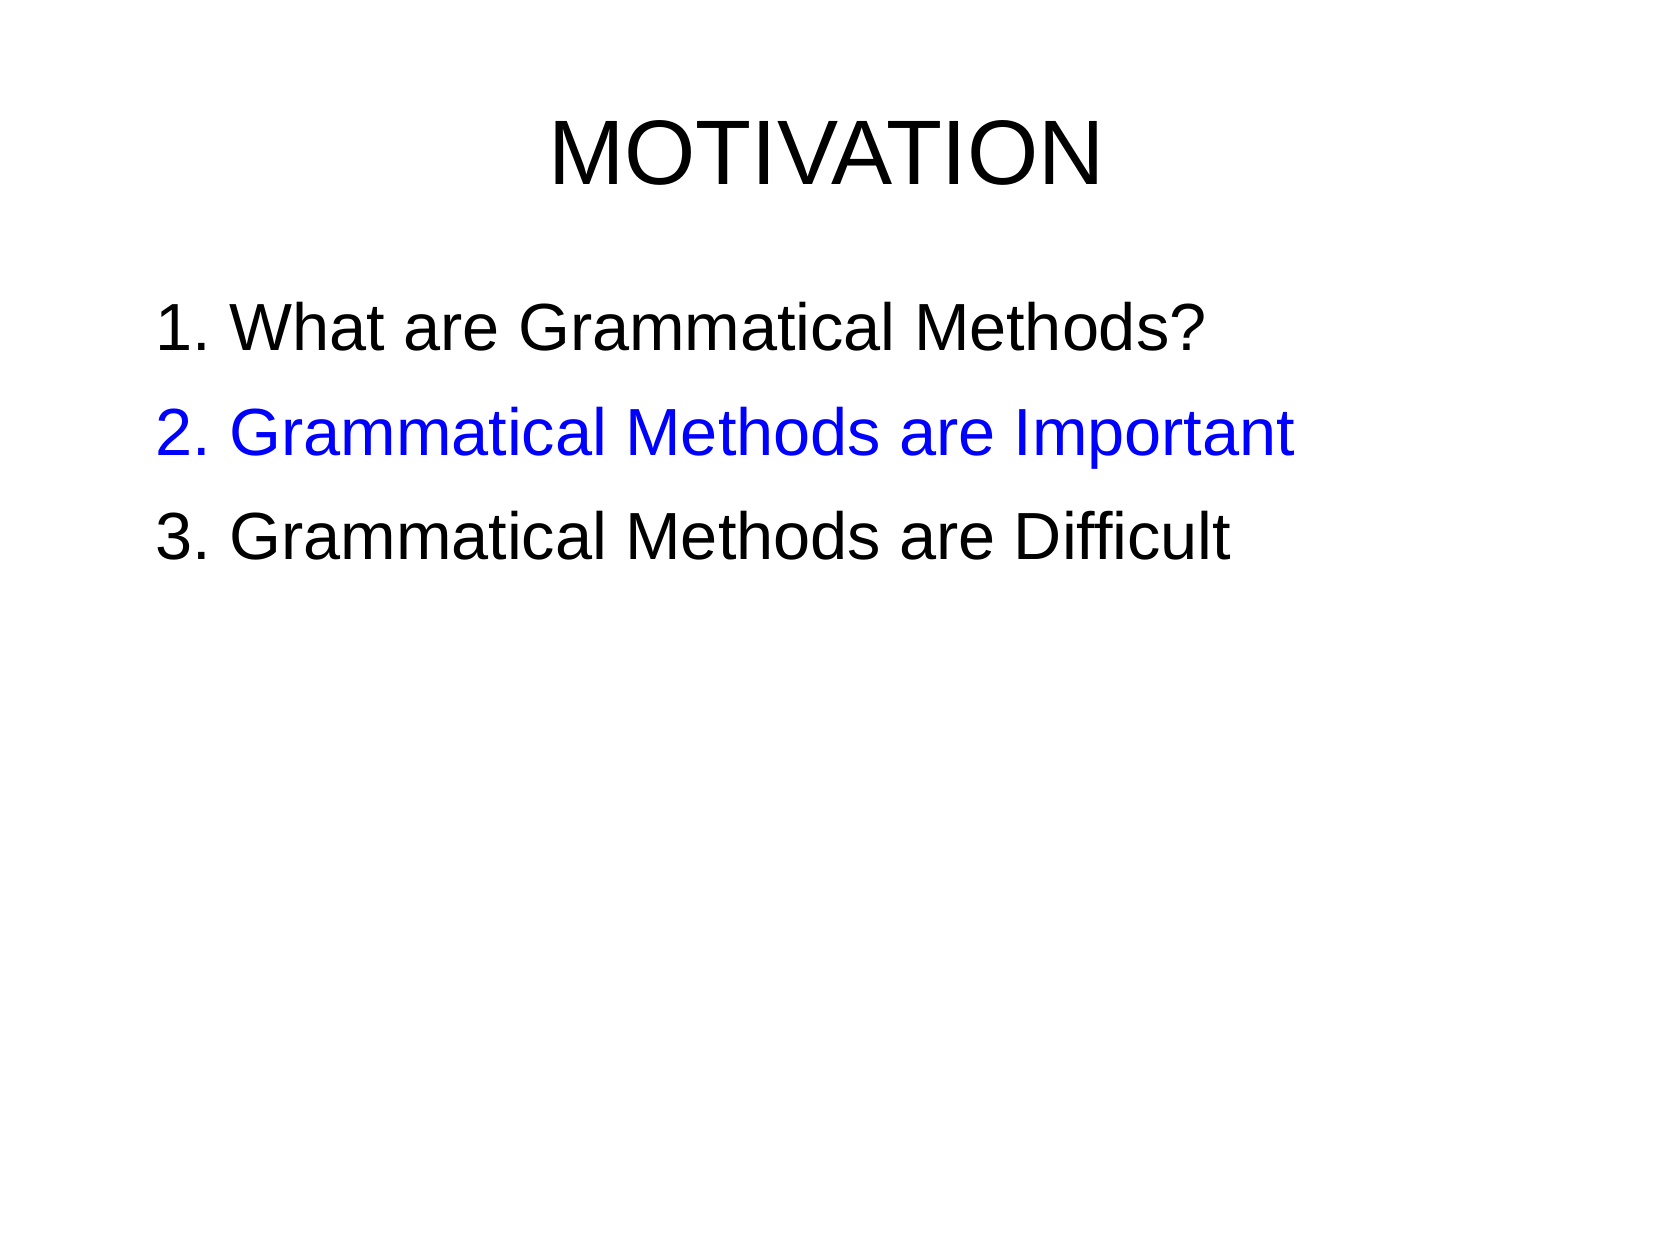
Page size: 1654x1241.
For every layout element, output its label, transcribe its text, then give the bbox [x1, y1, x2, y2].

title MOTIVATION [82, 49, 1571, 257]
list 1. What are Grammatical Methods? 2. Grammatical Methods are Important 3. Grammatical Methods are Difficult [82, 290, 1571, 1109]
